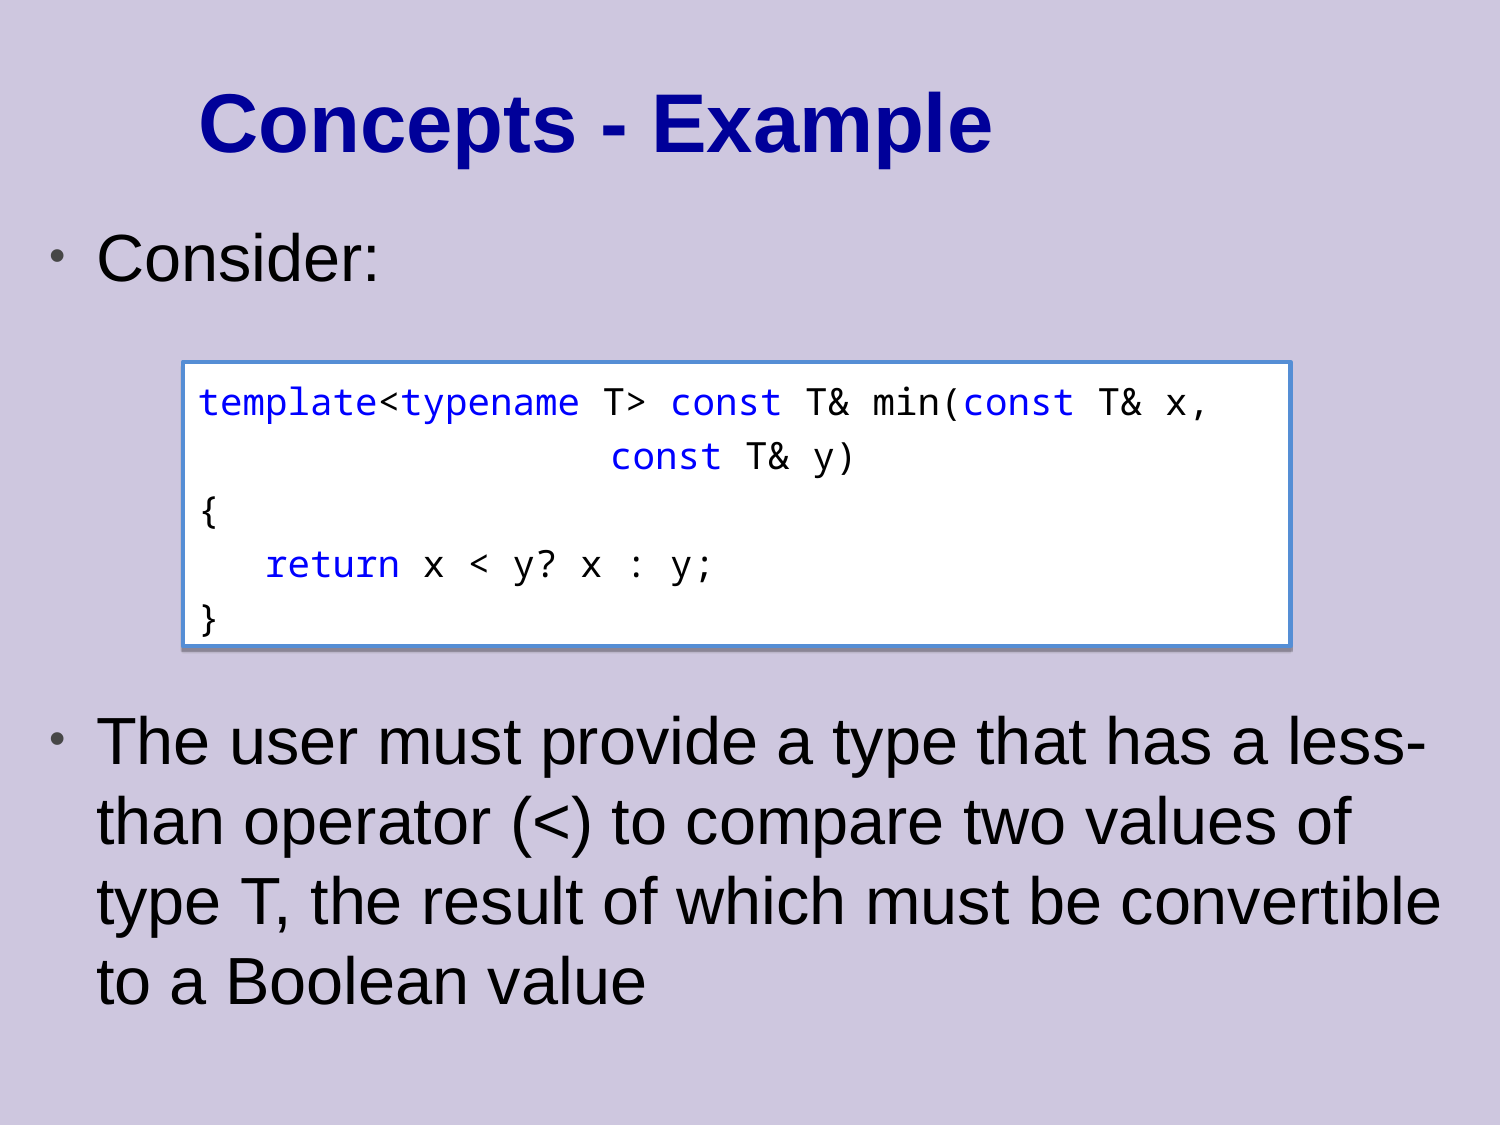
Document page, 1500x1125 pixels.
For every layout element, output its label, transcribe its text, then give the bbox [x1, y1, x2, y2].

title Concepts - Example [198, 11, 1468, 215]
text_box template<typename T> const T& min(const T& x, const T& y) { return x < y? x : y; } [183, 361, 1291, 647]
list Consider: The user must provide a type that has a less-than operator (<) to compare two values of type T, the result of which must be convertible to a Boolean value [49, 215, 1468, 1054]
